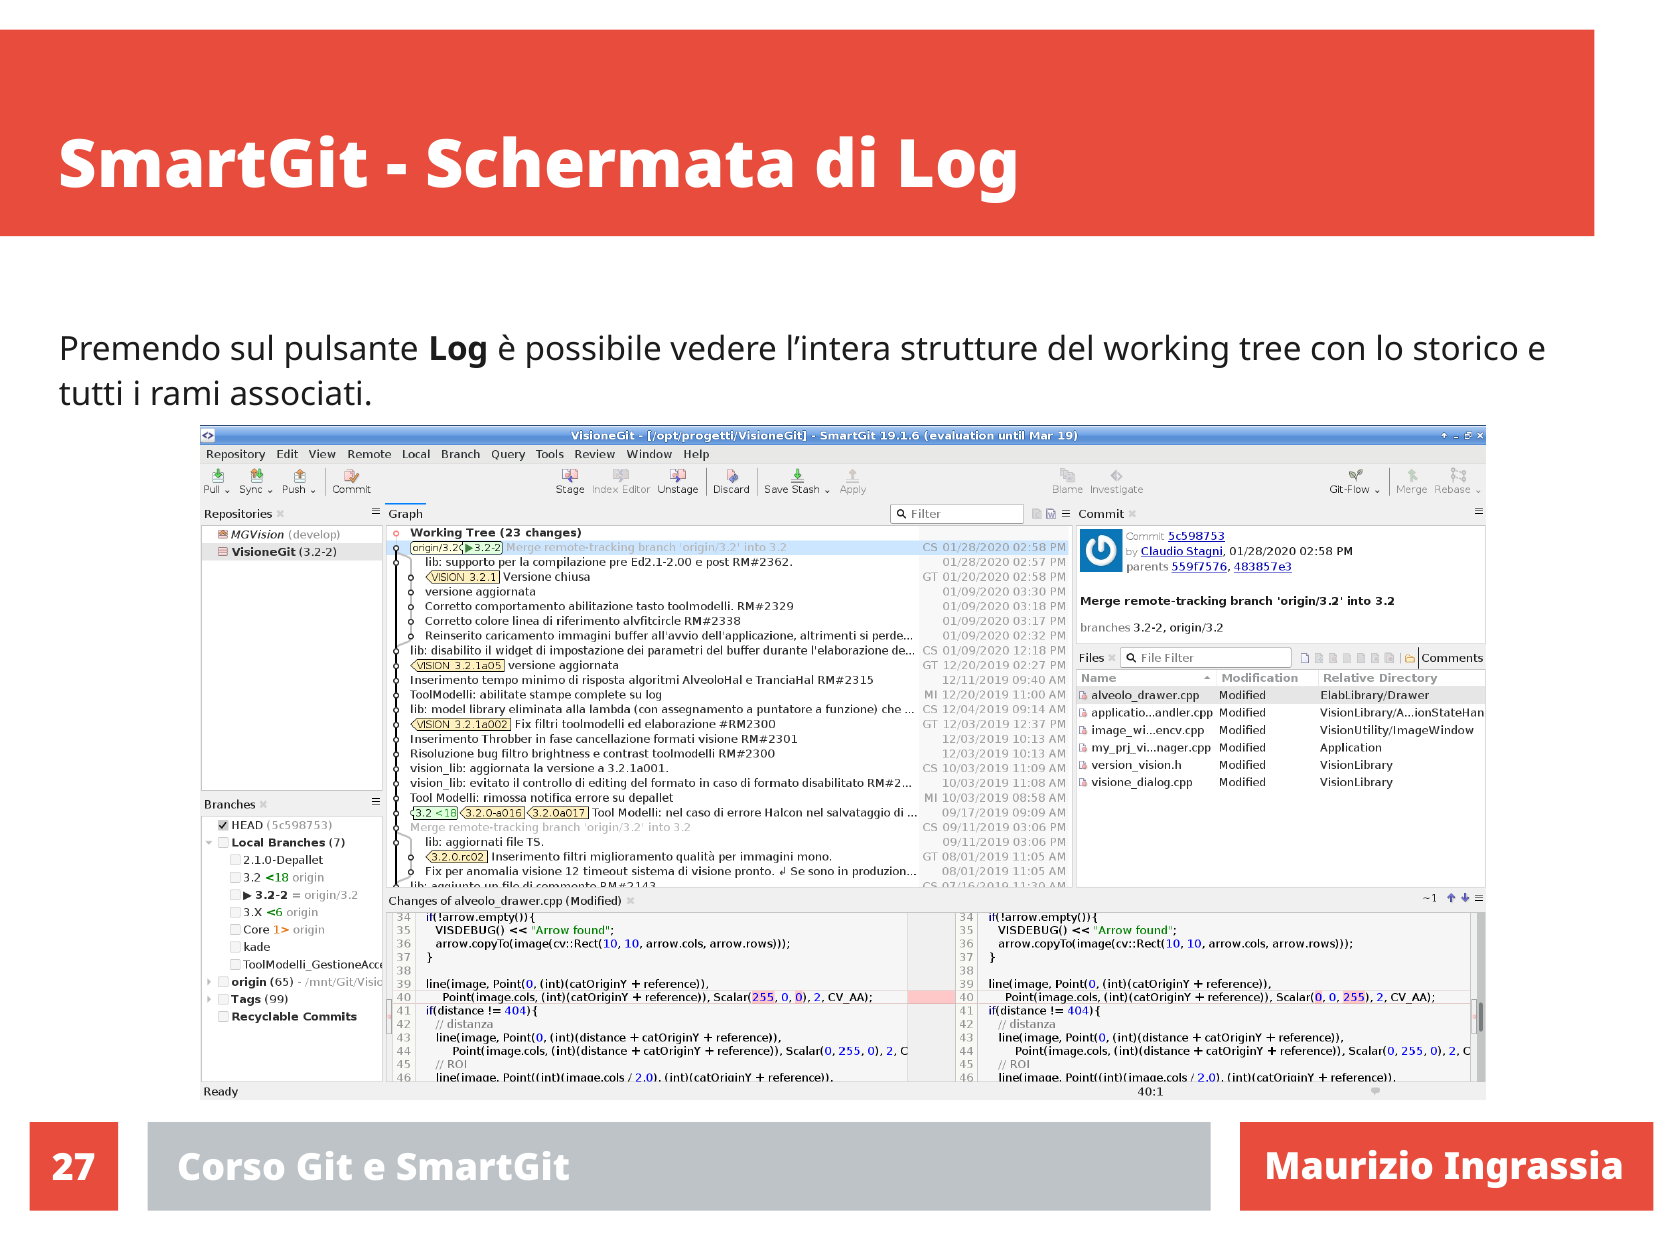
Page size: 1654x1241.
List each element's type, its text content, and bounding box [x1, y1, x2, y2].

picture [200, 425, 1486, 1100]
list Premendo sul pulsante Log è possibile vedere l’intera strutture del working tree con lo storico e tutti i rami associati. [59, 324, 1565, 1093]
title SmartGit - Schermata di Log [59, 59, 1595, 207]
